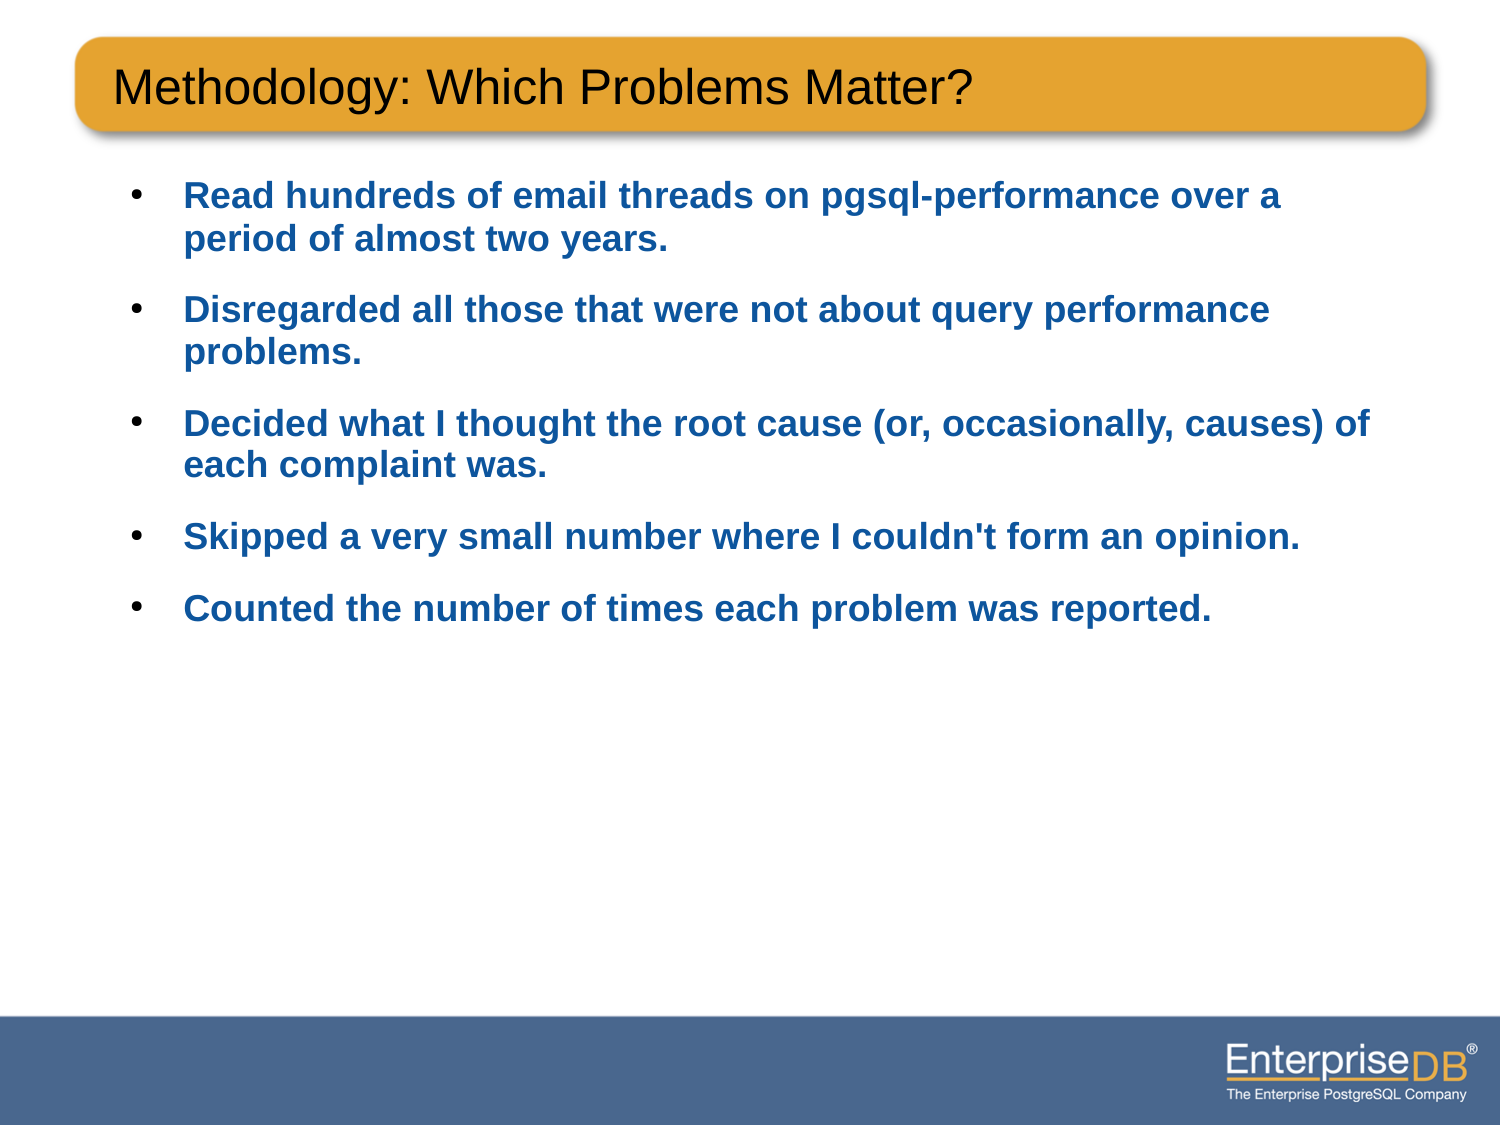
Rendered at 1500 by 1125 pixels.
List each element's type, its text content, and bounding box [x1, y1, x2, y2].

title Methodology: Which Problems Matter? [112, 37, 1388, 138]
list Read hundreds of email threads on pgsql-performance over a period of almost two years. Disregarded all those that were not about query performance problems. Decided what I thought the root cause (or, occasionally, causes) of each complaint was. Skipped a very small number where I couldn't form an opinion. Counted the number of times each problem was reported. [112, 174, 1388, 948]
picture [0, 0, 1500, 1125]
